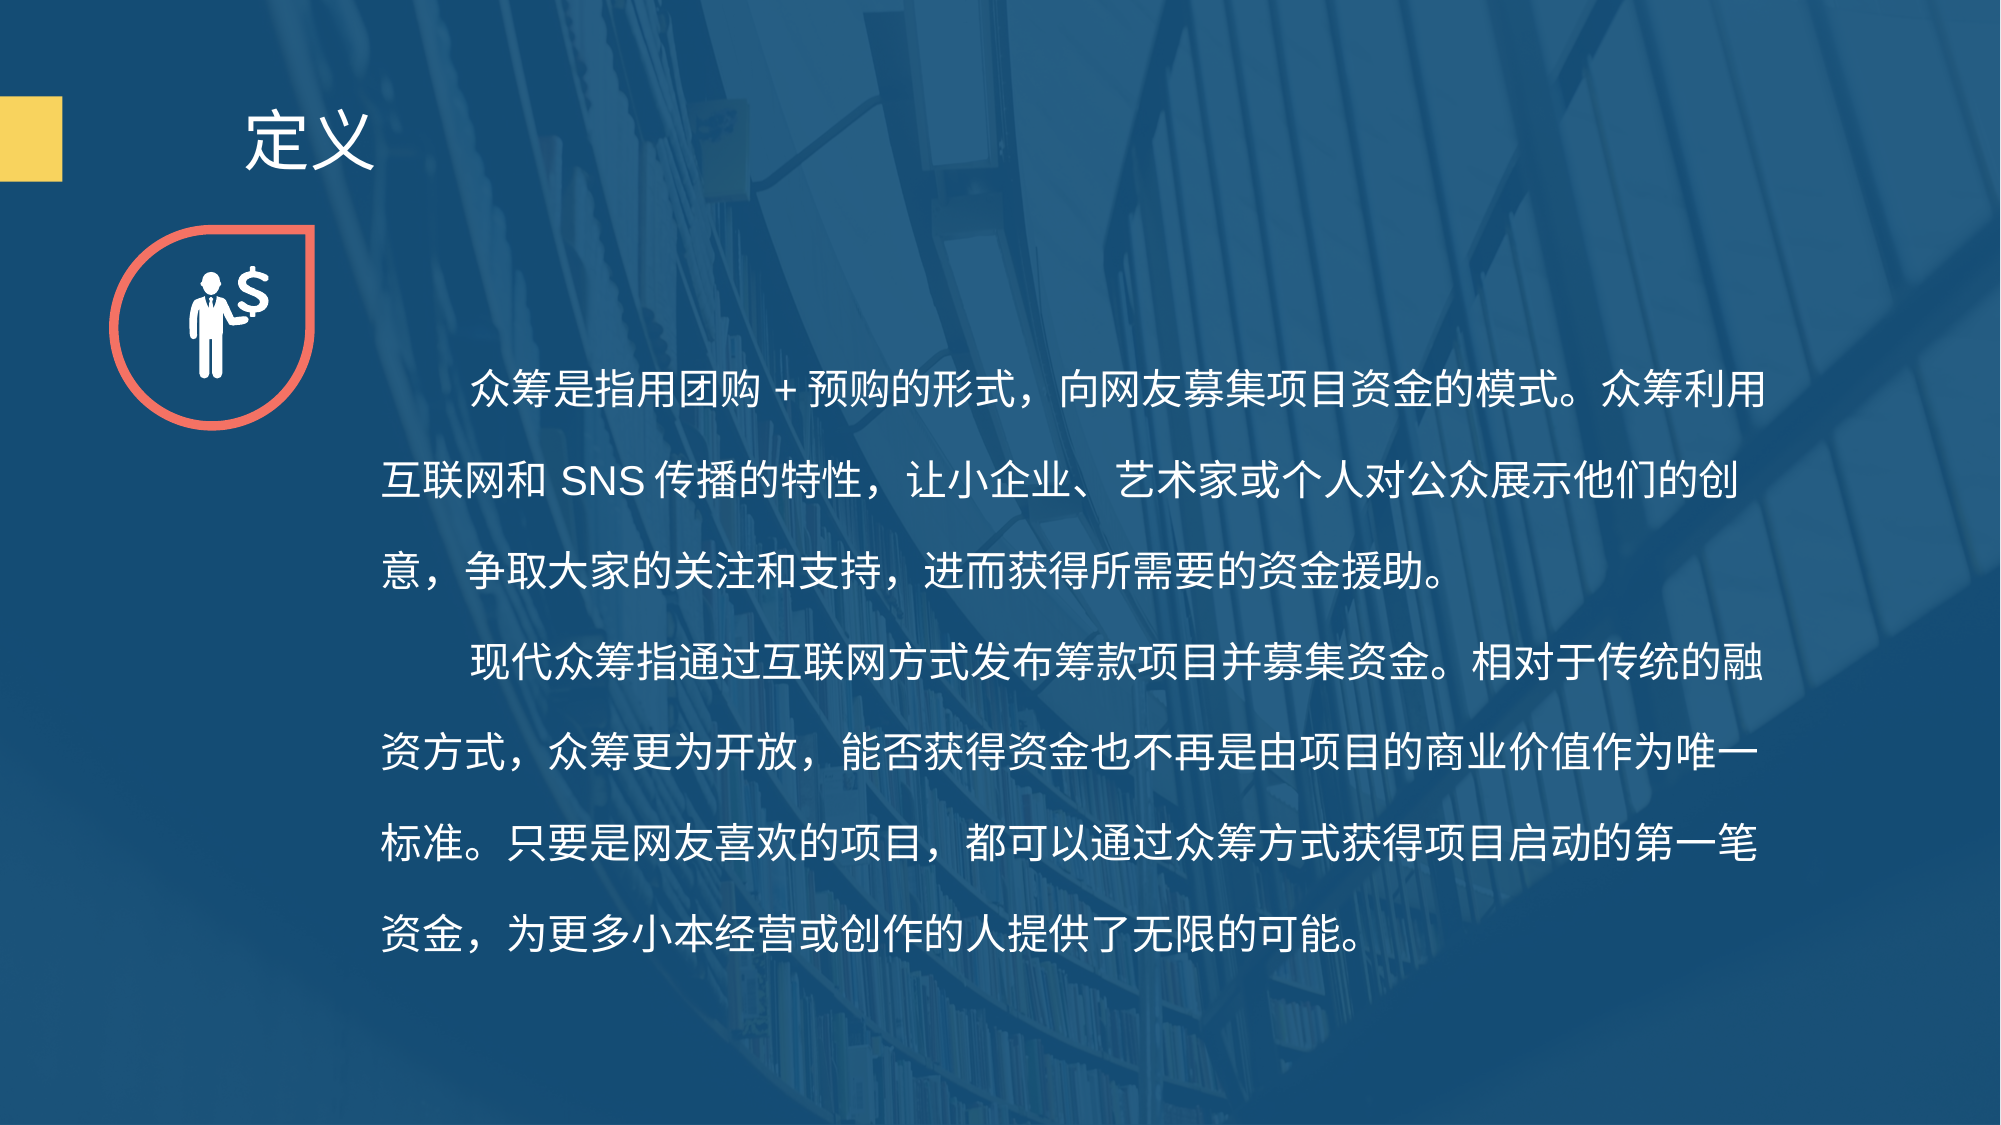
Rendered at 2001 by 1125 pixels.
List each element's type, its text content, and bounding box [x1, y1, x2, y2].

text_box 定义 [243, 98, 378, 179]
picture [0, 0, 2001, 1125]
text_box [200, 271, 222, 295]
text_box 众筹是指用团购+预购的形式，向网友募集项目资金的模式。众筹利用互联网和SNS传播的特性，让小企业、艺术家或个人对公众展示他们的创意，争取大家的关注和支持，进而获得所需要的资金援助。 现代众筹指通过互联网方式发布筹款项目并募集资金。相对于传统的融资方式，众筹更为开放，能否获得资金也不再是由项目的商业价值作为唯一标准。只要是网友喜欢的项目，都可以通过众筹方式获得项目启动的第一笔资金，为更多小本经营或创作的人提供了无限的可能。 [366, 318, 1813, 881]
text_box [0, 96, 63, 182]
text_box [237, 266, 269, 317]
text_box [189, 296, 249, 379]
